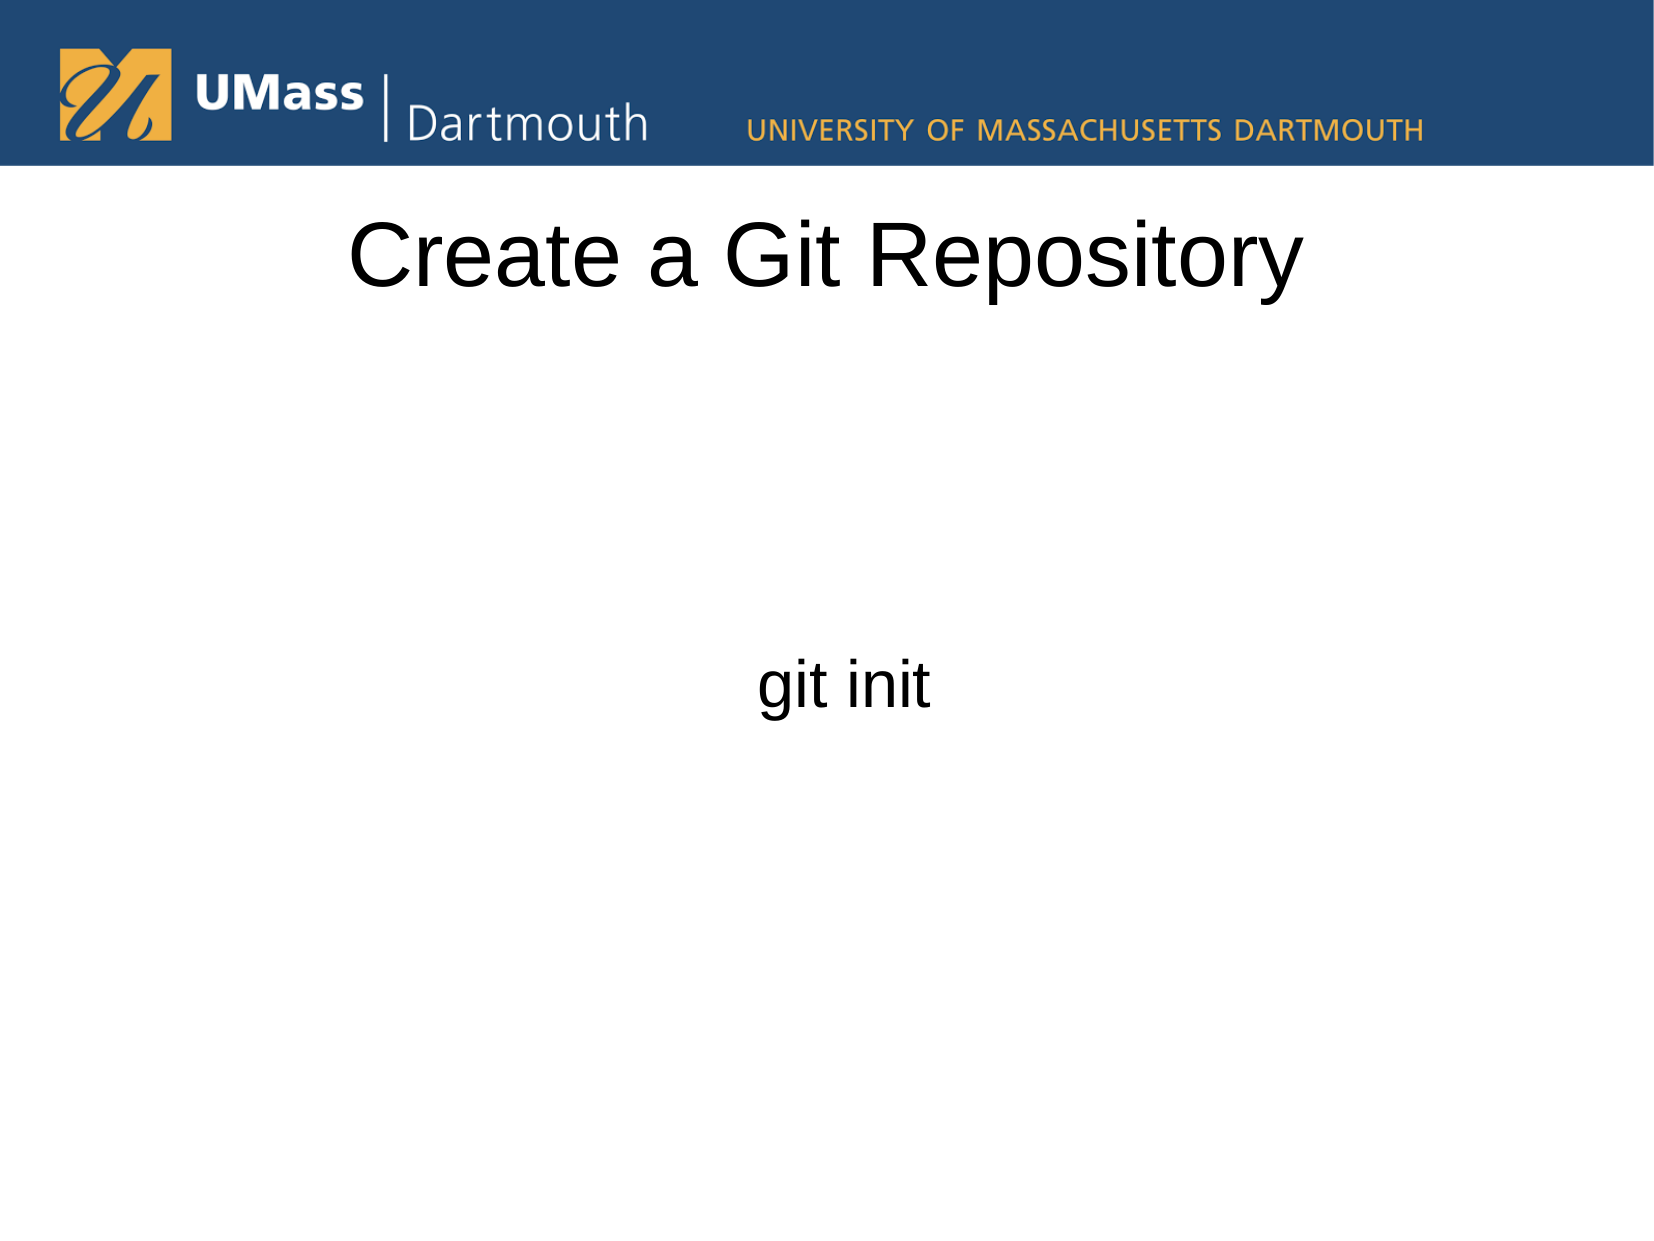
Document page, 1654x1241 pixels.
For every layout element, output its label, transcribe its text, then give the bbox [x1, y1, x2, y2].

title Create a Git Repository [82, 180, 1571, 331]
picture [0, 0, 1654, 166]
subtitle git init [82, 360, 1571, 1010]
